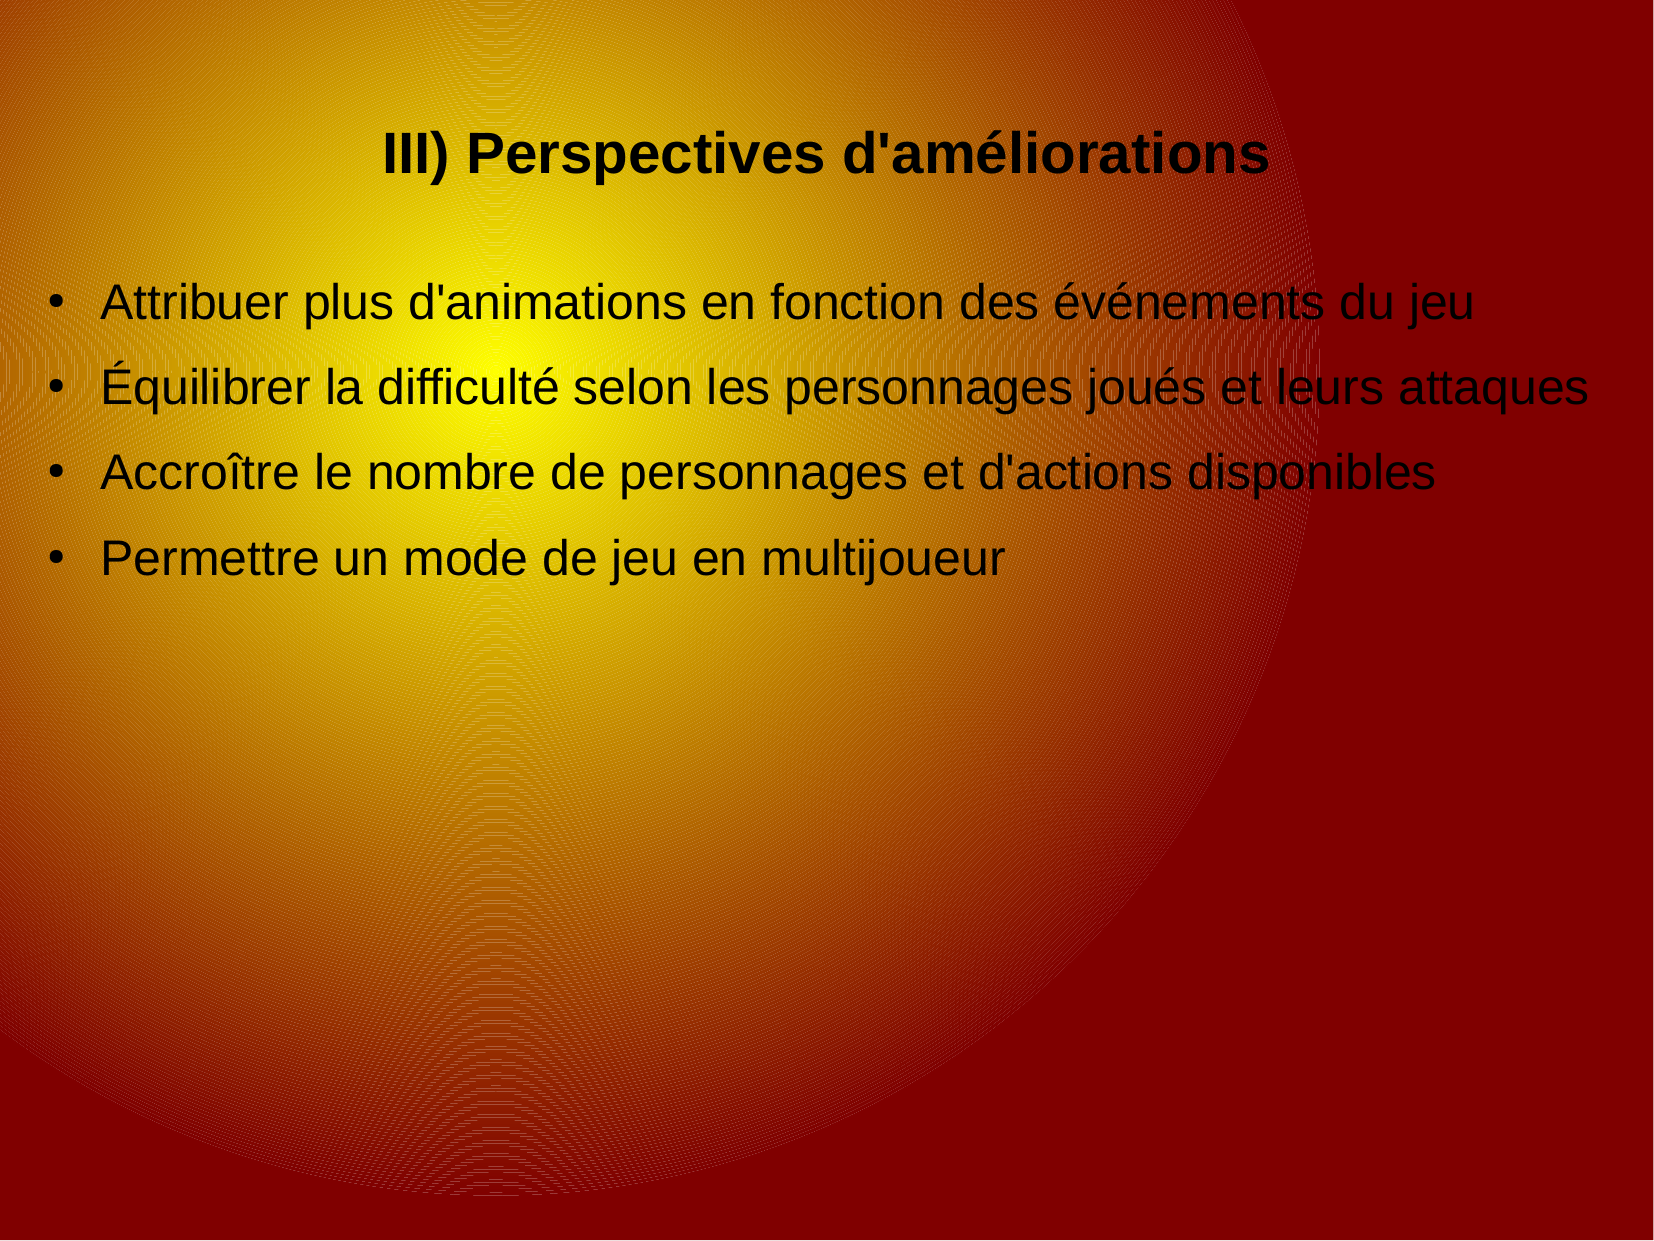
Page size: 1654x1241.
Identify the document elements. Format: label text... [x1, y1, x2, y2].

list Attribuer plus d'animations en fonction des événements du jeu Équilibrer la difficulté selon les personnages joués et leurs attaques Accroître le nombre de personnages et d'actions disponibles Permettre un mode de jeu en multijoueur [29, 274, 1595, 709]
title III) Perspectives d'améliorations [82, 49, 1571, 257]
